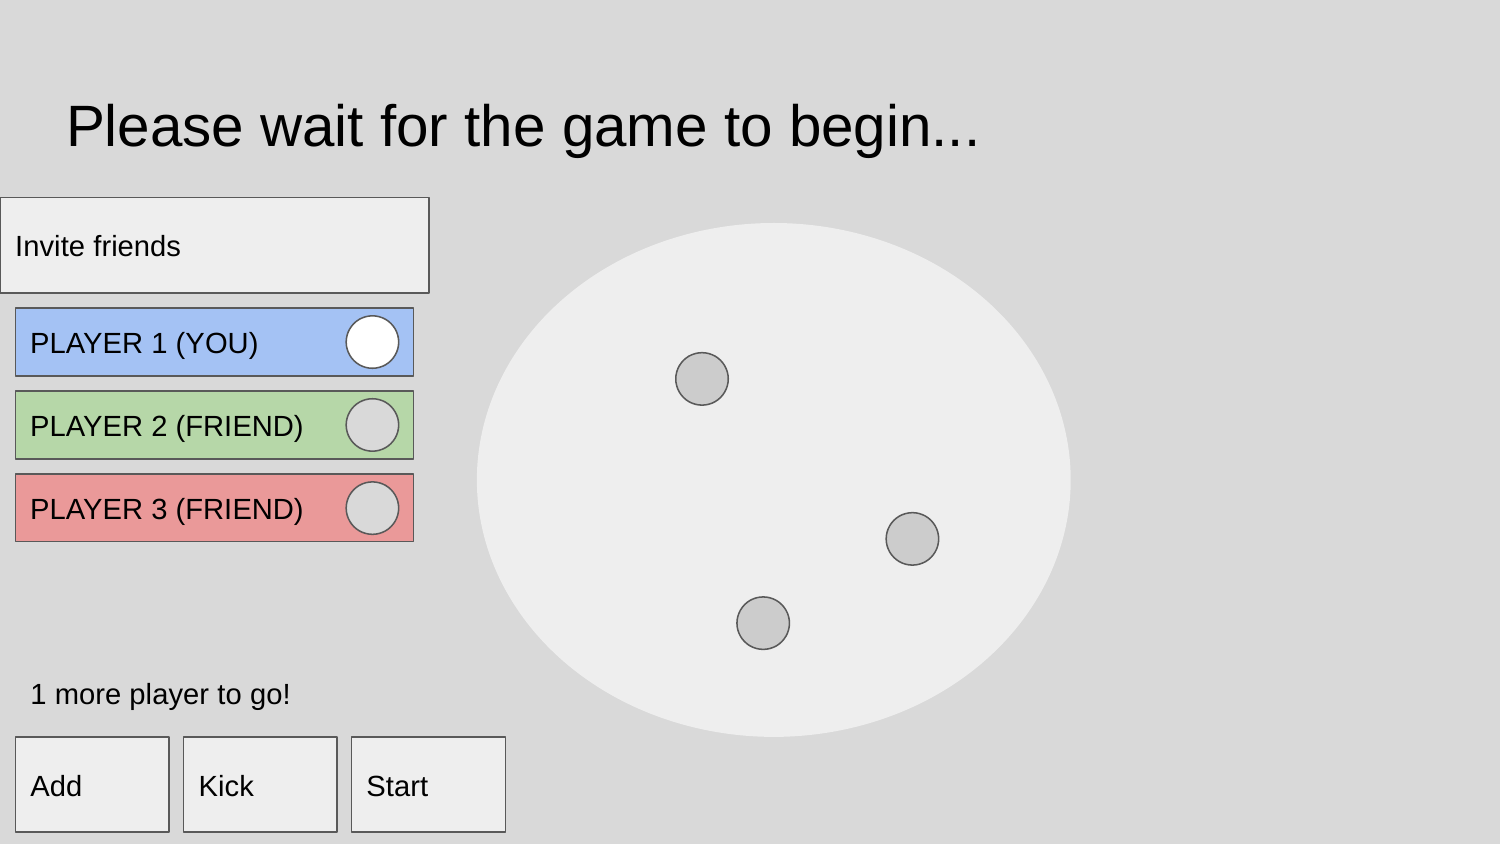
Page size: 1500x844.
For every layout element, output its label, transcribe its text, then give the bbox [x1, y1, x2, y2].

title Please wait for the game to begin... [51, 72, 1449, 167]
text_box 1 more player to go! [15, 658, 338, 727]
text_box [476, 222, 1071, 737]
text_box PLAYER 3 (FRIEND) [15, 474, 414, 542]
text_box [346, 481, 399, 535]
text_box Invite friends [0, 197, 430, 293]
text_box PLAYER 2 (FRIEND) [15, 391, 414, 459]
text_box [346, 315, 399, 369]
text_box [346, 398, 399, 452]
text_box Add [15, 736, 170, 833]
text_box Start [351, 736, 506, 833]
text_box PLAYER 1 (YOU) [15, 308, 414, 376]
text_box Kick [183, 736, 338, 833]
